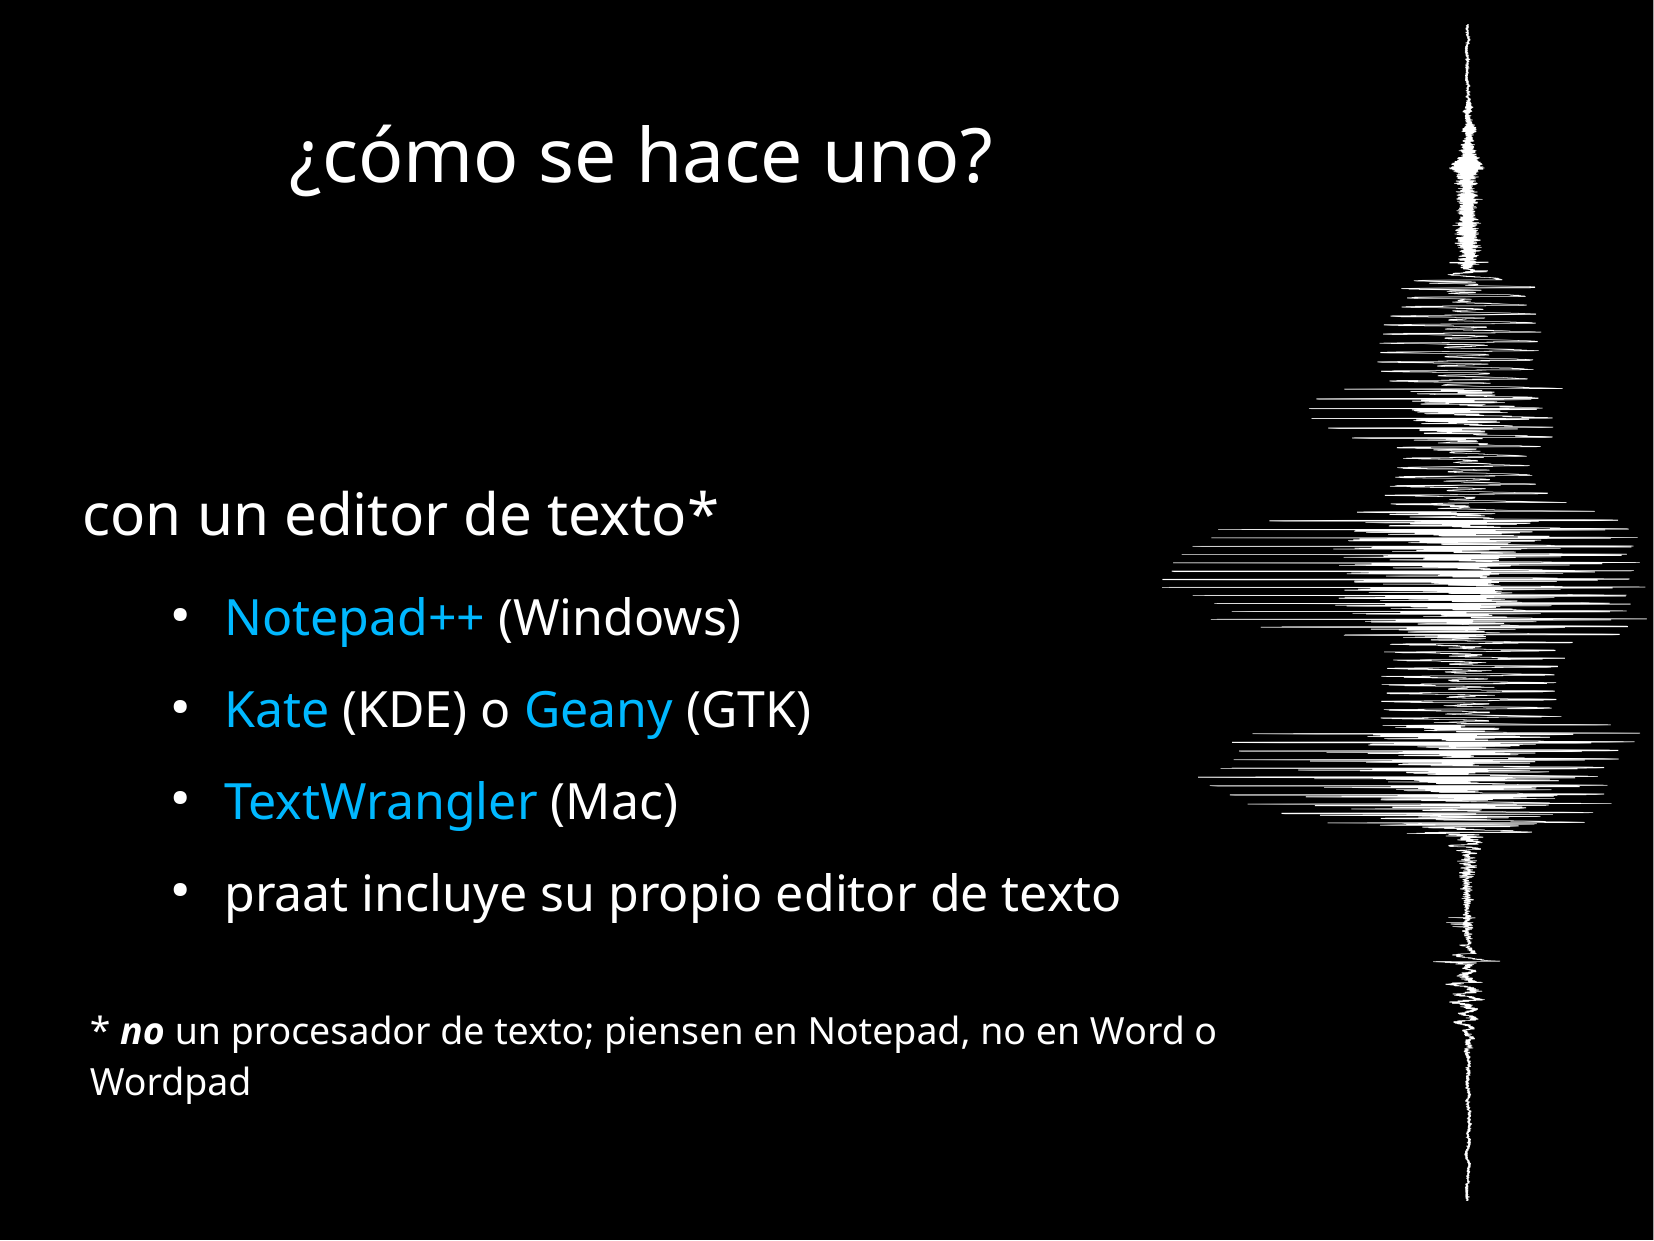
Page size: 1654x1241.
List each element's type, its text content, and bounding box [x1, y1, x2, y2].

text_box * no un procesador de texto; piensen en Notepad, no en Word o Wordpad [75, 1027, 1354, 1084]
picture [1162, 24, 1647, 1201]
list con un editor de texto* Notepad++ (Windows) Kate (KDE) o Geany (GTK) TextWrangler (Mac) praat incluye su propio editor de texto [82, 1084, 1201, 1109]
list con un editor de texto* Notepad++ (Windows) Kate (KDE) o Geany (GTK) TextWrangler (Mac) praat incluye su propio editor de texto [82, 290, 1201, 1027]
title ¿cómo se hace uno? [82, 49, 1201, 257]
